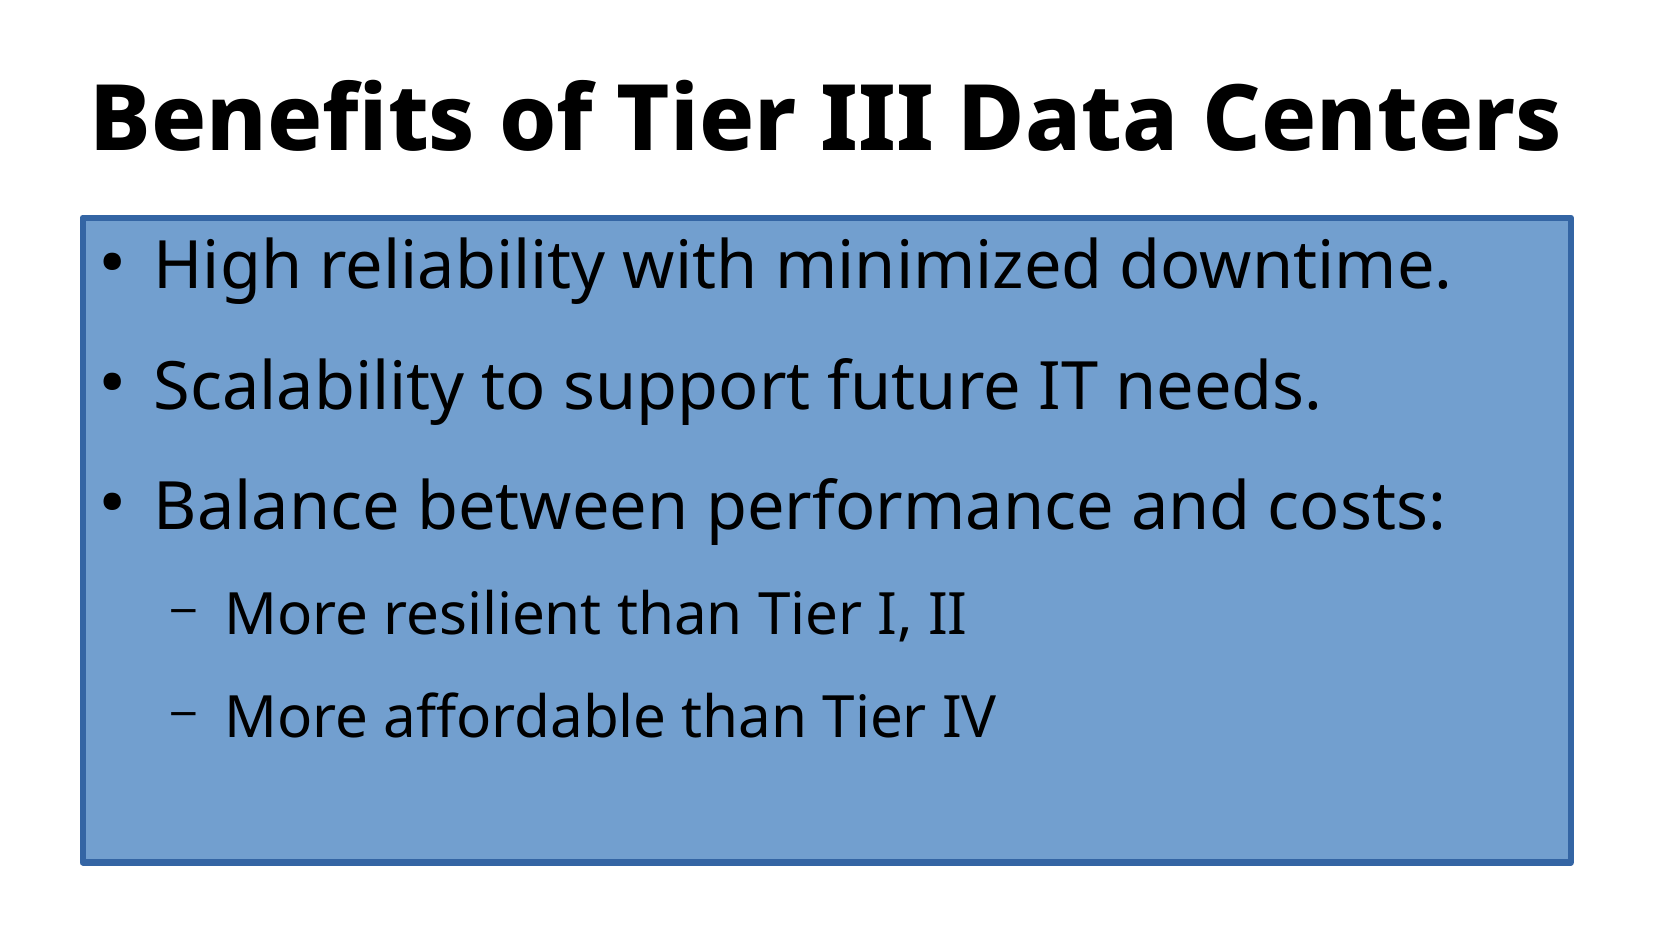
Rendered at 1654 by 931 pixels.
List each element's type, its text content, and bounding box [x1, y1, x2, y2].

title Benefits of Tier III Data Centers [82, 37, 1571, 193]
list High reliability with minimized downtime. Scalability to support future IT needs. Balance between performance and costs: More resilient than Tier I, II More affordable than Tier IV [82, 217, 1571, 863]
